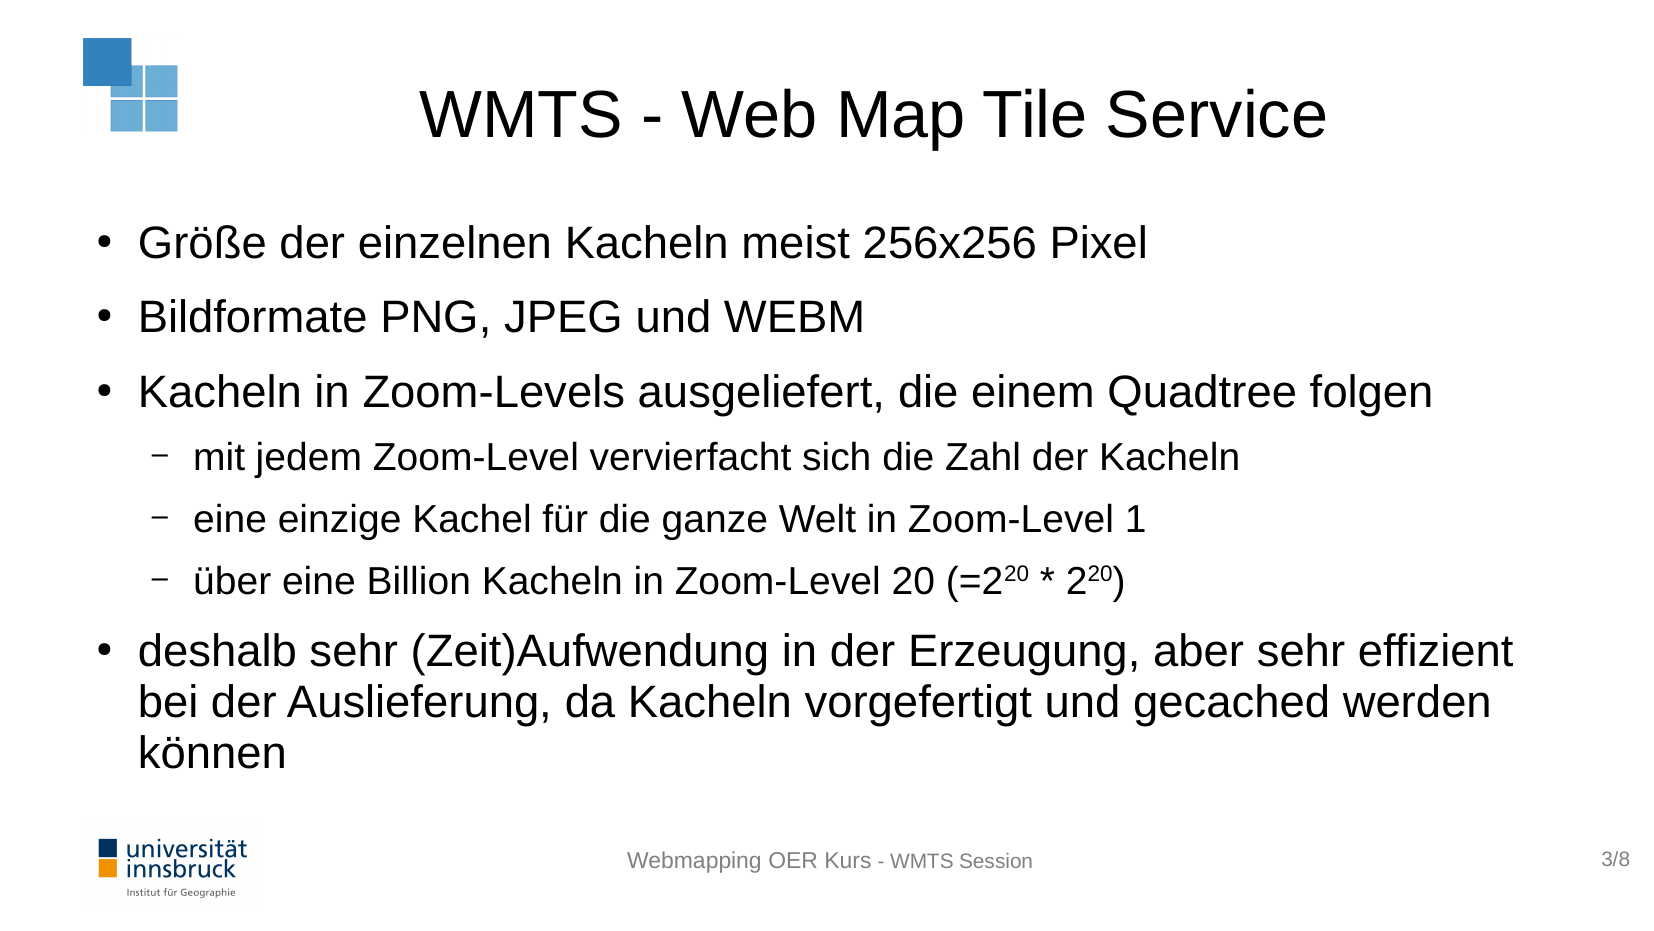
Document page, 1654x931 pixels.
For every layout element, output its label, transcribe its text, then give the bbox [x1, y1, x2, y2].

picture [82, 822, 263, 912]
list Größe der einzelnen Kacheln meist 256x256 Pixel Bildformate PNG, JPEG und WEBM Kacheln in Zoom-Levels ausgeliefert, die einem Quadtree folgen mit jedem Zoom-Level vervierfacht sich die Zahl der Kacheln eine einzige Kachel für die ganze Welt in Zoom-Level 1 über eine Billion Kacheln in Zoom-Level 20 (=220 * 220) deshalb sehr (Zeit)Aufwendung in der Erzeugung, aber sehr effizient bei der Auslieferung, da Kacheln vorgefertigt und gecached werden können [82, 217, 1560, 779]
title WMTS - Web Map Tile Service [206, 37, 1542, 193]
picture [82, 37, 178, 132]
